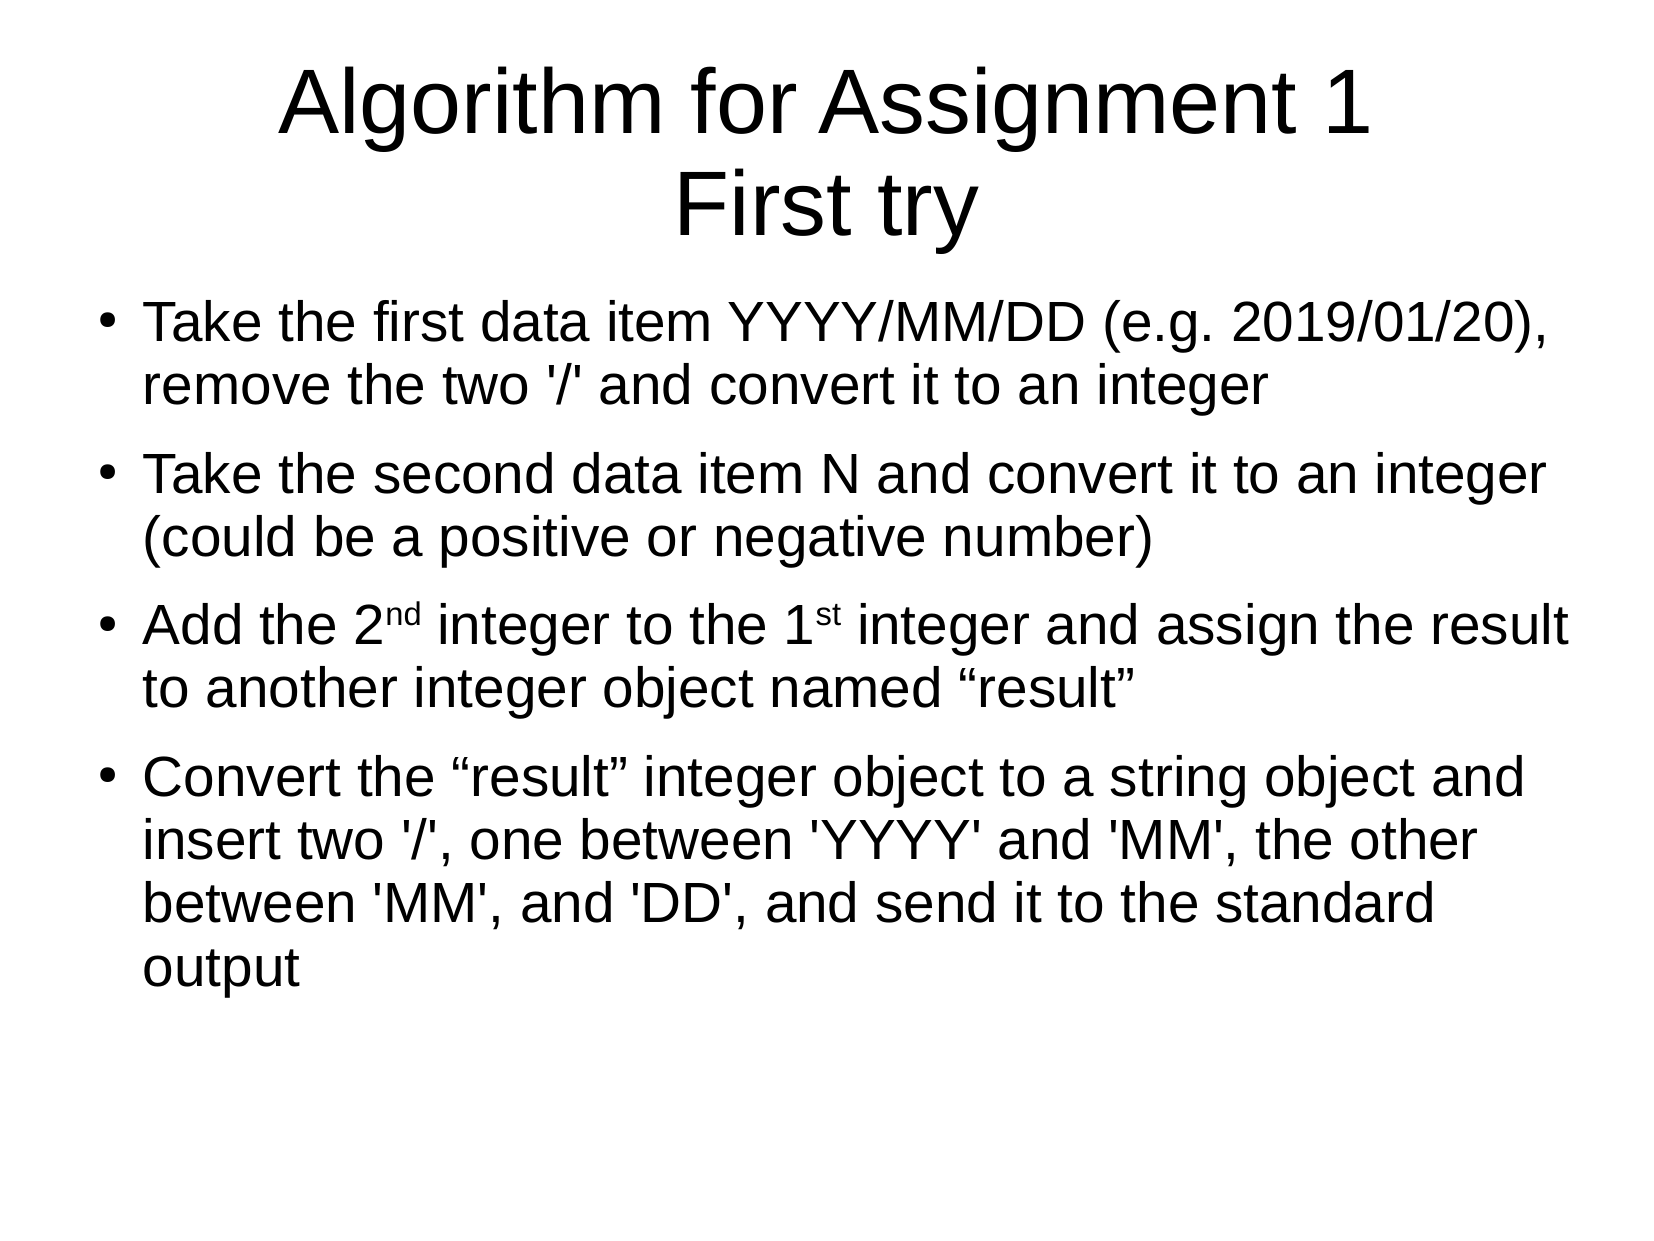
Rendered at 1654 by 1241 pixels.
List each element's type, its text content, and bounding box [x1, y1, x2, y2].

list Take the first data item YYYY/MM/DD (e.g. 2019/01/20), remove the two '/' and convert it to an integer Take the second data item N and convert it to an integer (could be a positive or negative number) Add the 2nd integer to the 1st integer and assign the result to another integer object named “result” Convert the “result” integer object to a string object and insert two '/', one between 'YYYY' and 'MM', the other between 'MM', and 'DD', and send it to the standard output [82, 290, 1571, 1010]
title Algorithm for Assignment 1 First try [82, 49, 1571, 257]
